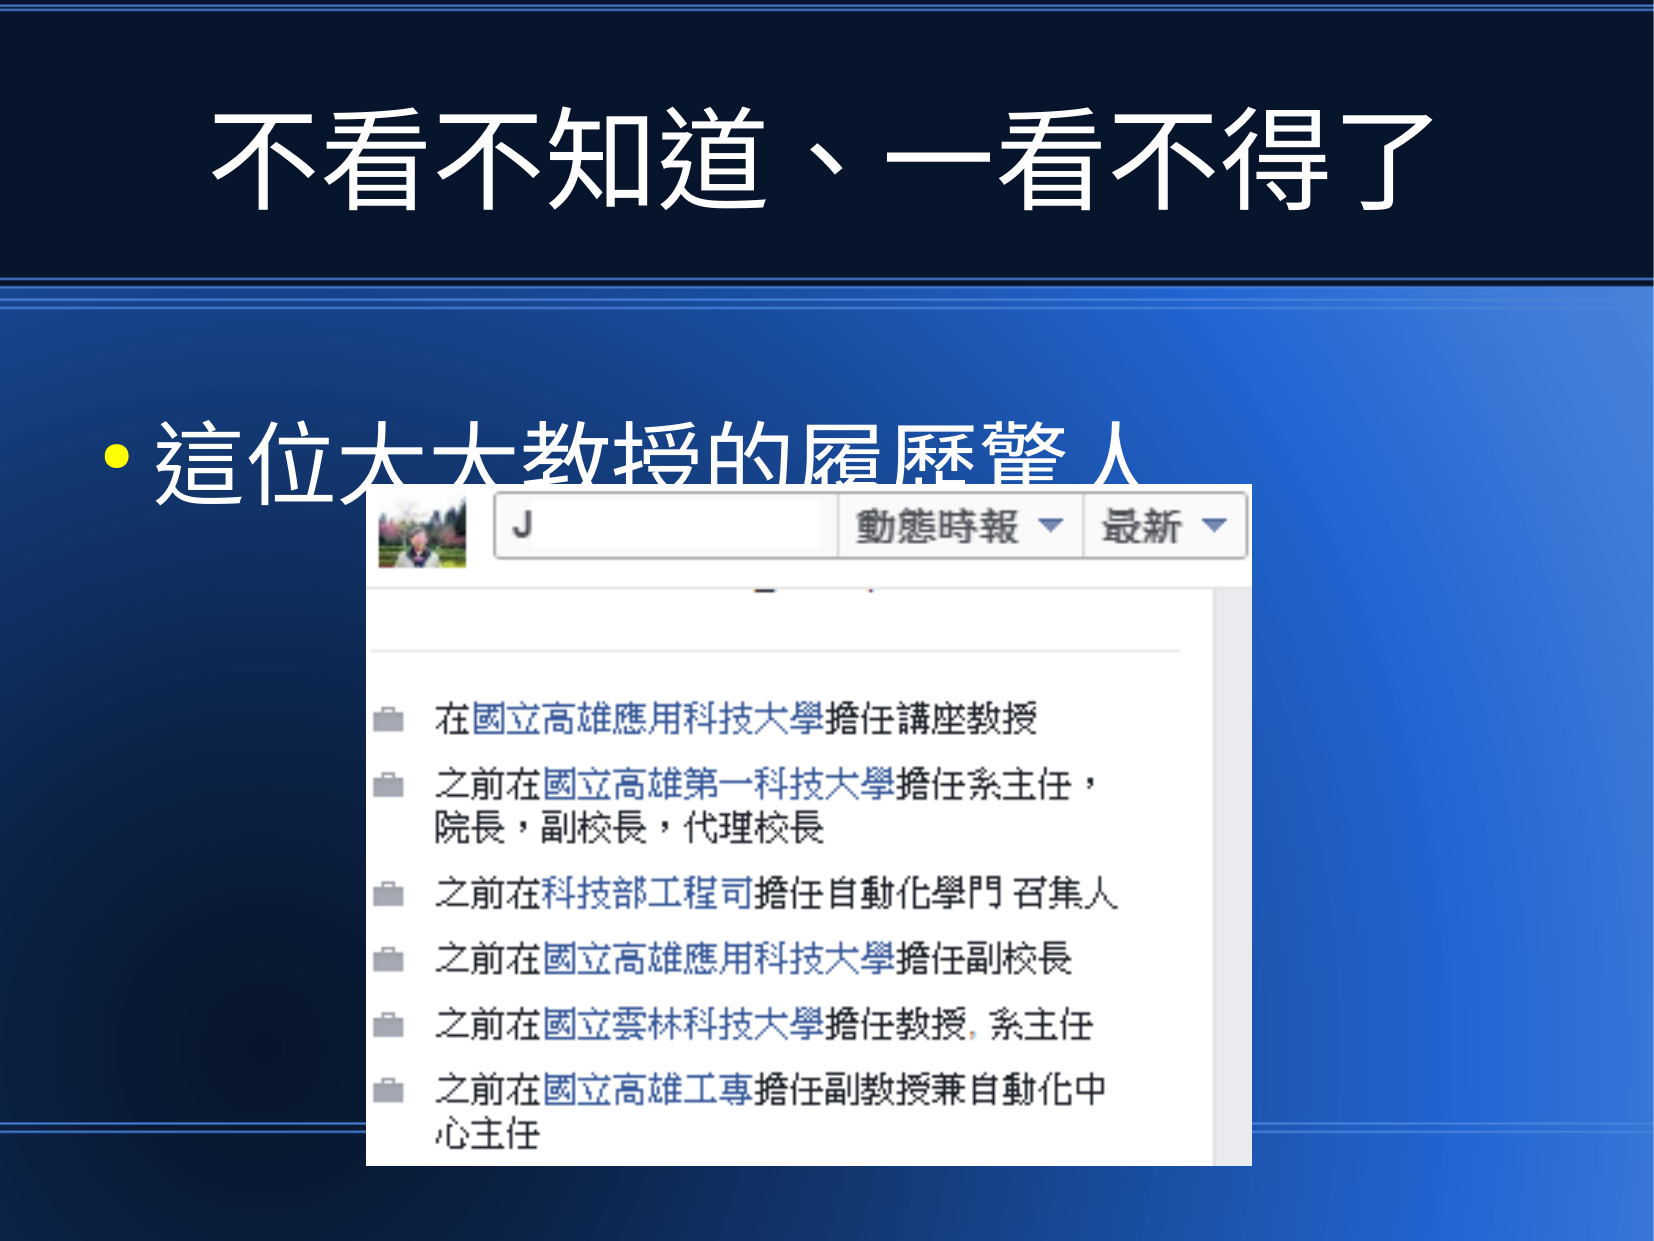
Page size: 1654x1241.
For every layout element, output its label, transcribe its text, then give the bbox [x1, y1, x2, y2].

title 不看不知道、一看不得了 [82, 49, 1571, 257]
picture [366, 484, 1252, 1166]
picture [0, 0, 1654, 1241]
list 這位大大教授的履歷驚人 [82, 325, 1571, 1241]
